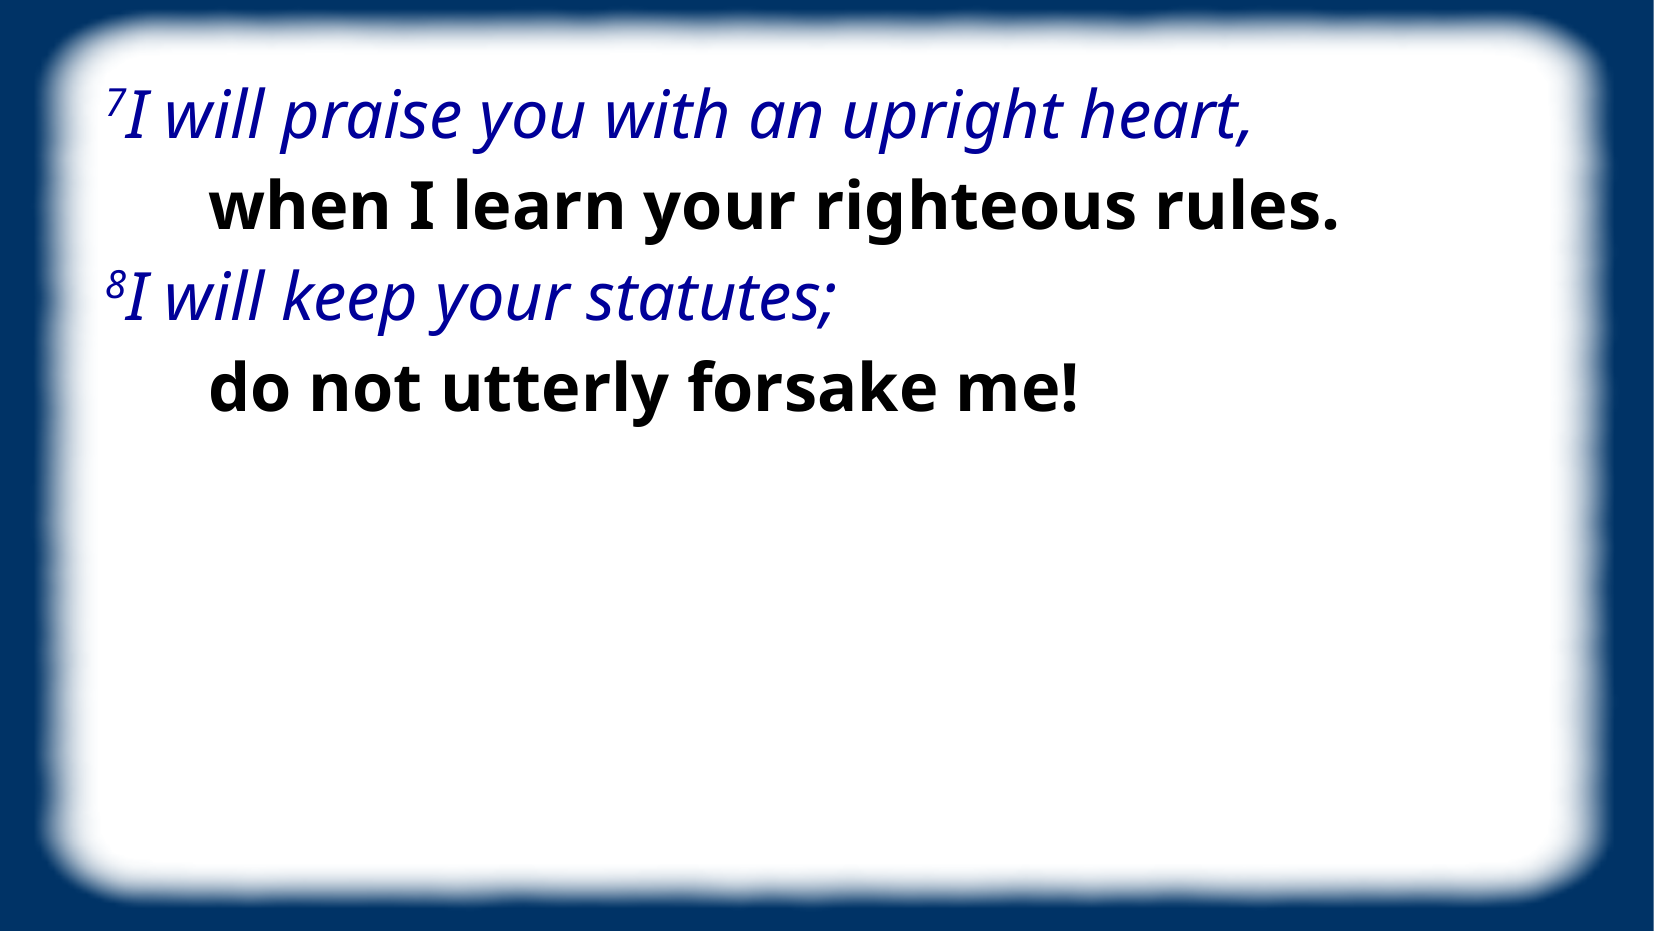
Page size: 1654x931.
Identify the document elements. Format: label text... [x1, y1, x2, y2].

picture [0, 0, 1654, 931]
text_box 7I will praise you with an upright heart, when I learn your righteous rules. 8I will keep your statutes; do not utterly forsake me! [90, 60, 1546, 430]
